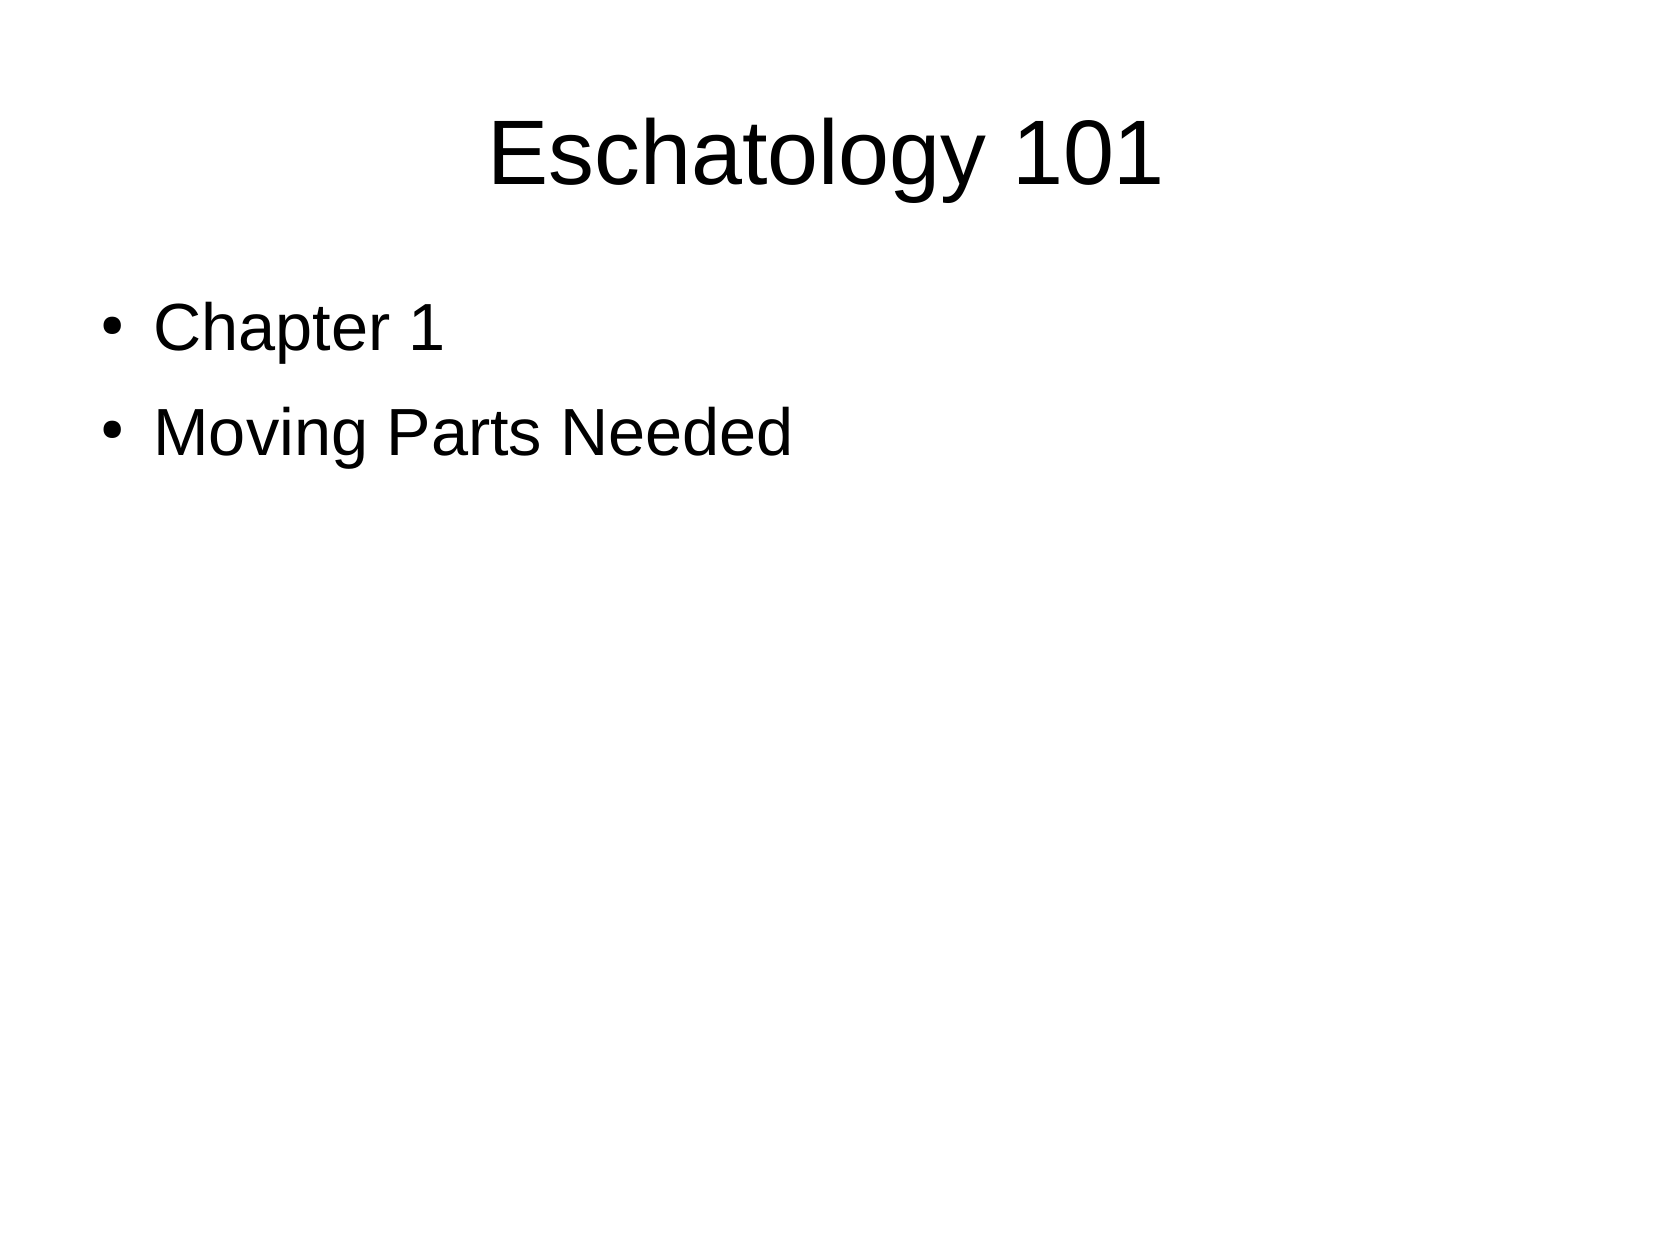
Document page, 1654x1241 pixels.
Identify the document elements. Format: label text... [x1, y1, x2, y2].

title Eschatology 101 [82, 49, 1571, 257]
list Chapter 1 Moving Parts Needed [82, 290, 1571, 1109]
